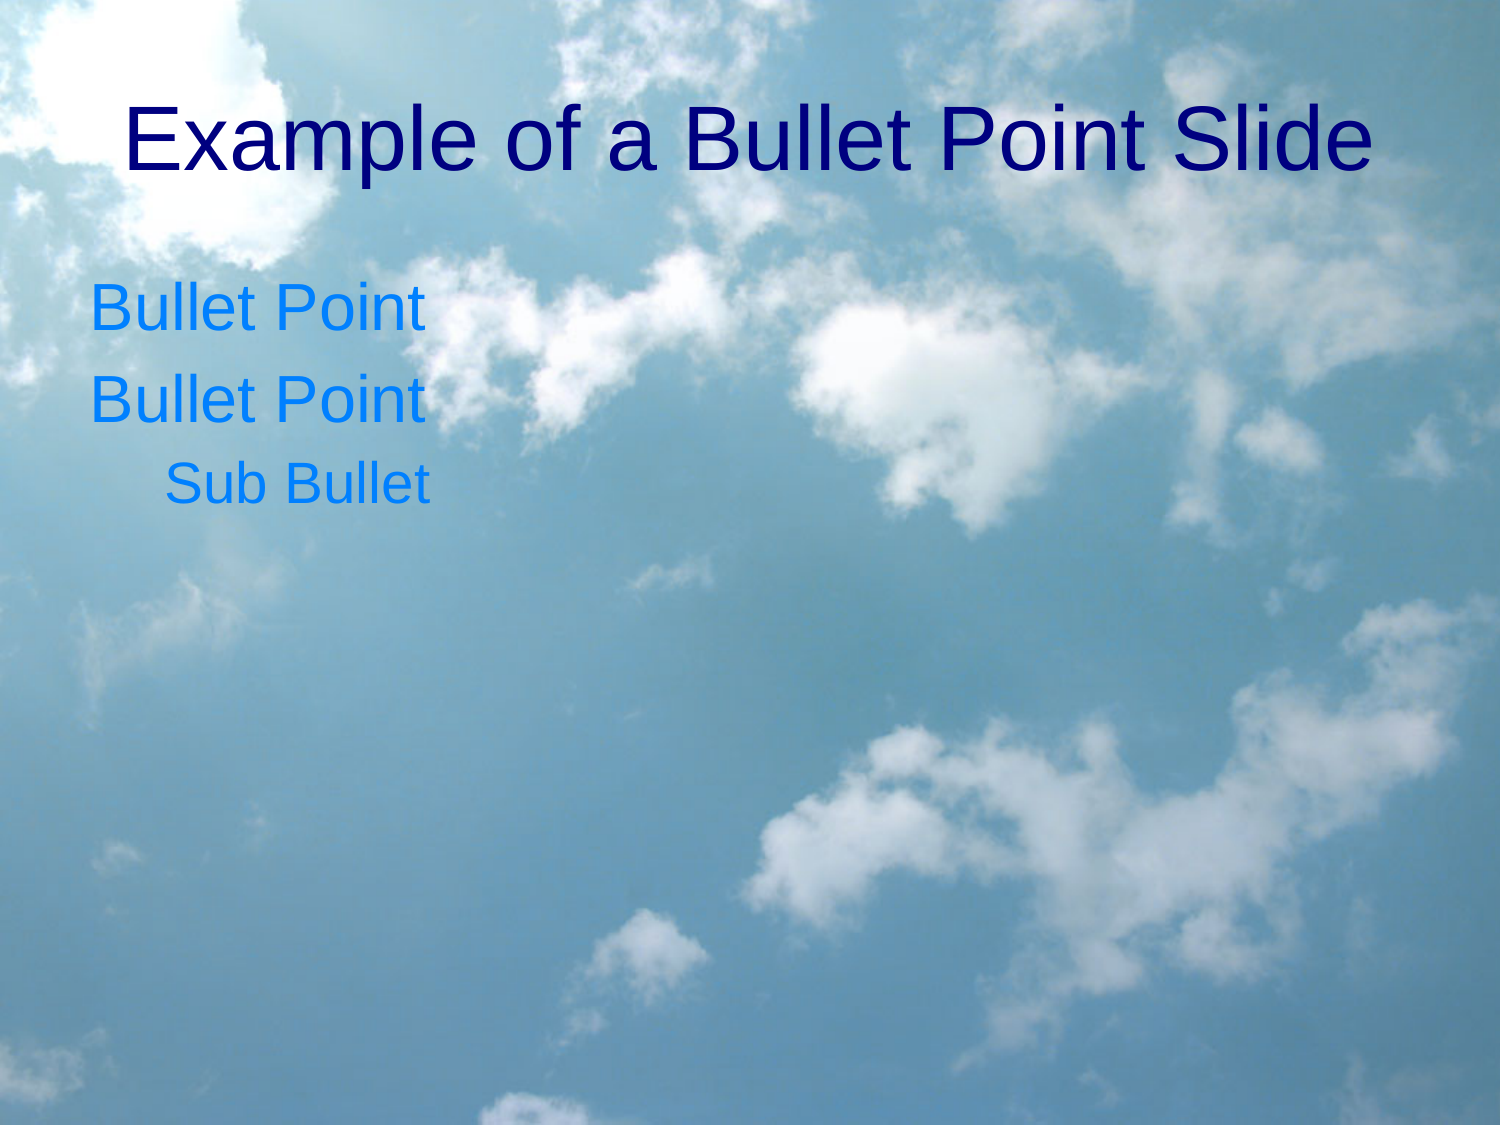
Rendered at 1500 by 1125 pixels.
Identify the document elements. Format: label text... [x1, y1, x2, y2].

picture [0, 0, 1500, 1125]
title Example of a Bullet Point Slide [75, 45, 1426, 233]
list Bullet Point Bullet Point Sub Bullet [75, 262, 1426, 870]
